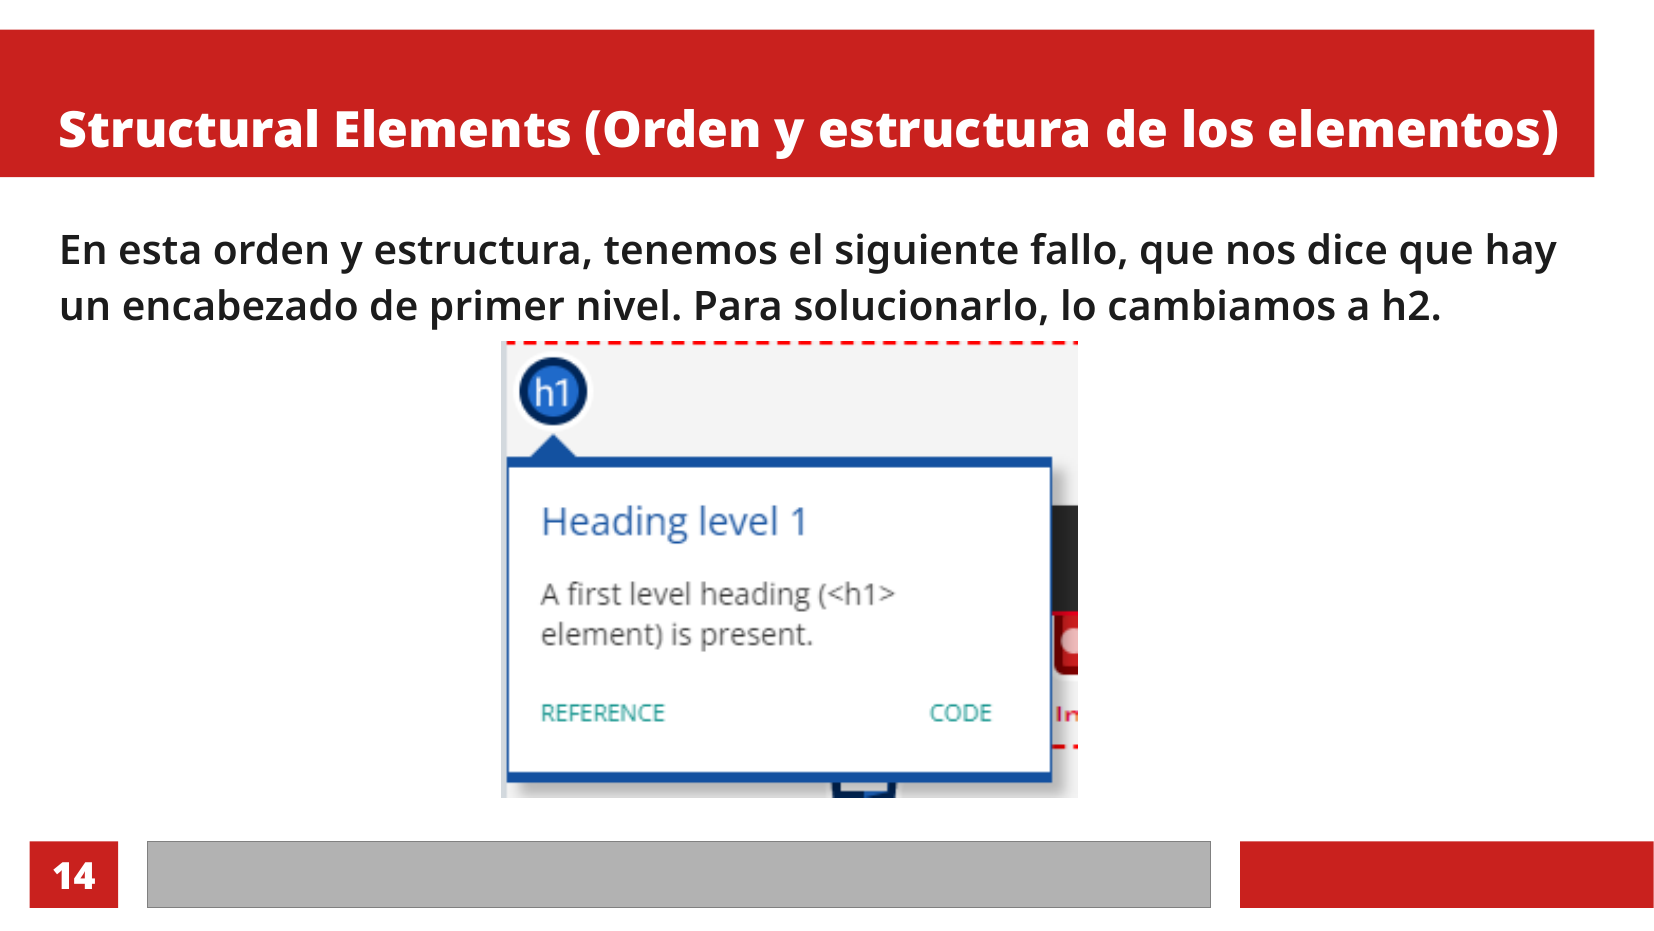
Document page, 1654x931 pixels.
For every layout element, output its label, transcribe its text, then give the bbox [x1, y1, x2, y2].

list En esta orden y estructura, tenemos el siguiente fallo, que nos dice que hay un encabezado de primer nivel. Para solucionarlo, lo cambiamos a h2. [59, 221, 1565, 798]
picture [501, 341, 1078, 798]
title Structural Elements (Orden y estructura de los elementos) [59, 44, 1595, 163]
